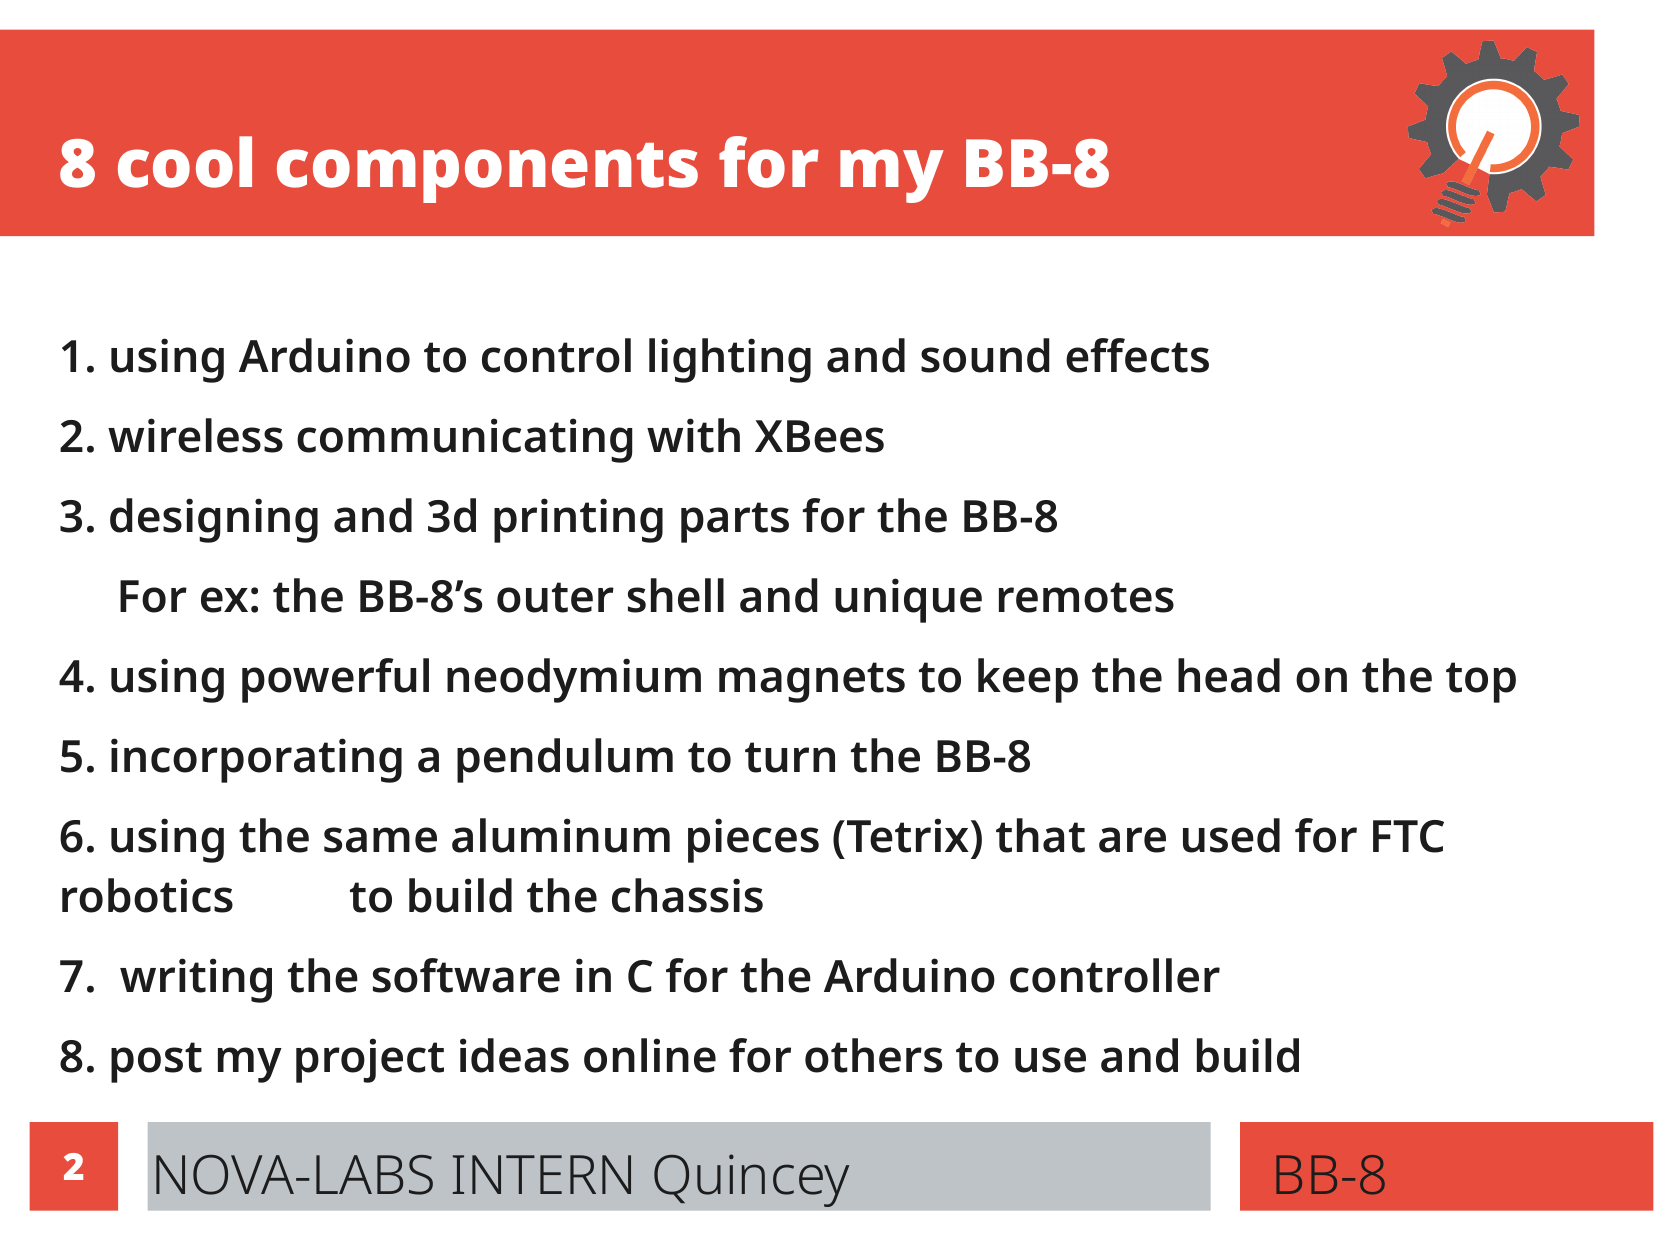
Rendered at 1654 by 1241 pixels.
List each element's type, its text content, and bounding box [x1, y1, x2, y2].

list 1. using Arduino to control lighting and sound effects 2. wireless communicating with XBees 3. designing and 3d printing parts for the BB-8 For ex: the BB-8’s outer shell and unique remotes 4. using powerful neodymium magnets to keep the head on the top 5. incorporating a pendulum to turn the BB-8 6. using the same aluminum pieces (Tetrix) that are used for FTC robotics to build the chassis 7. writing the software in C for the Arduino controller 8. post my project ideas online for others to use and build [59, 324, 1565, 1093]
title 8 cool components for my BB-8 [1590, 59, 1595, 207]
text_box BB-8 [1271, 1136, 1402, 1210]
title 8 cool components for my BB-8 [59, 59, 1397, 207]
picture [1397, 37, 1590, 230]
text_box NOVA-LABS INTERN Quincey [151, 1136, 1209, 1210]
